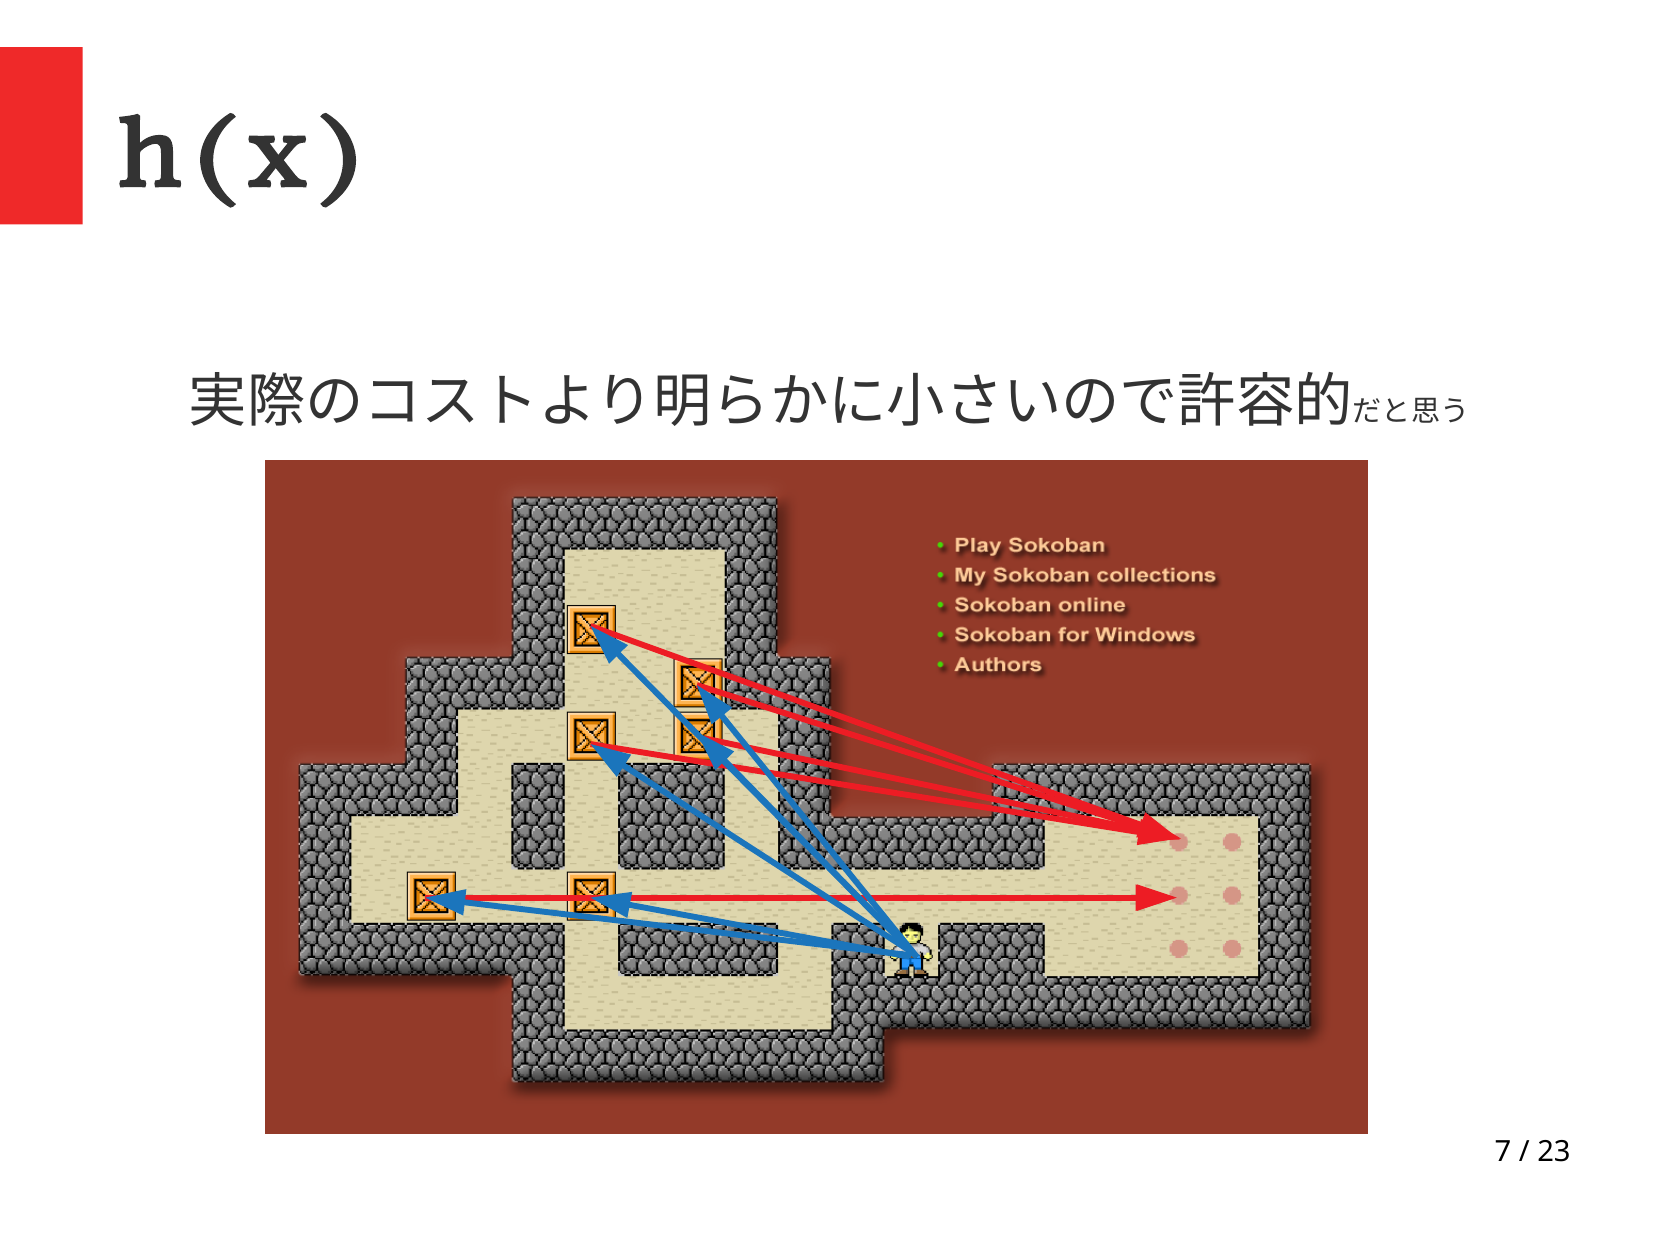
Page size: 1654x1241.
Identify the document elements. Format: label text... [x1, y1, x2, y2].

picture [265, 460, 1368, 1134]
title h(x) [118, 49, 1571, 257]
list 実際のコストより明らかに小さいので許容的だと思う [118, 354, 1536, 1074]
